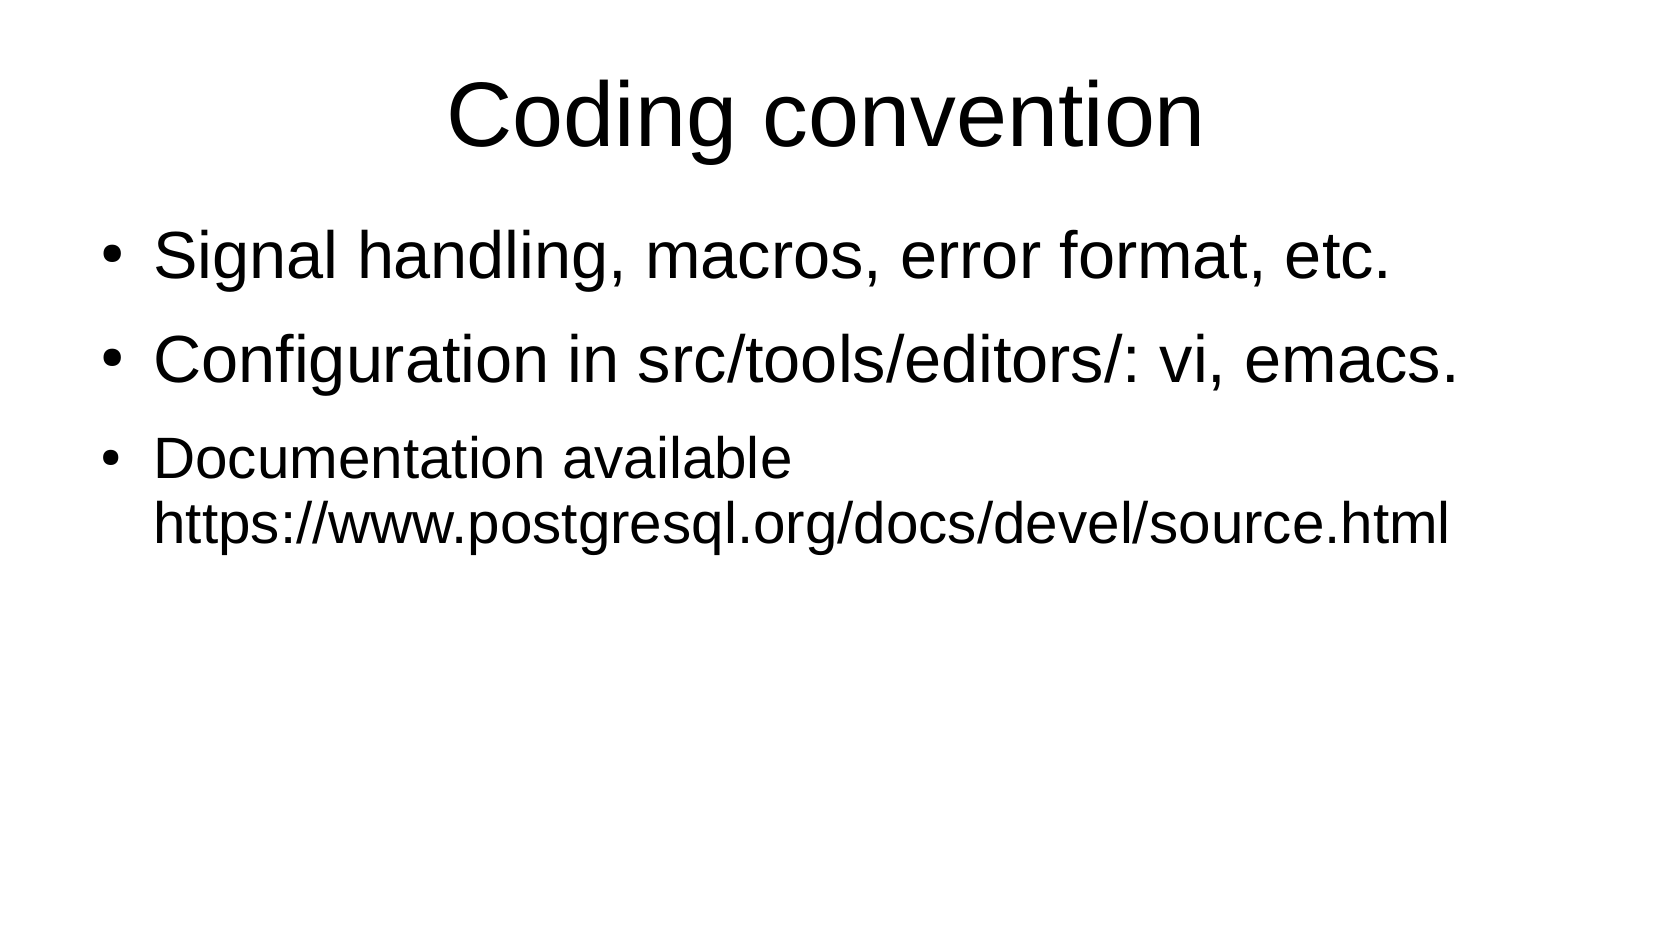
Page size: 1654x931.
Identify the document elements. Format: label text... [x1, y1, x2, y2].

title Coding convention [82, 37, 1571, 193]
list Signal handling, macros, error format, etc. Configuration in src/tools/editors/: vi, emacs. Documentation available https://www.postgresql.org/docs/devel/source.html [82, 217, 1571, 758]
